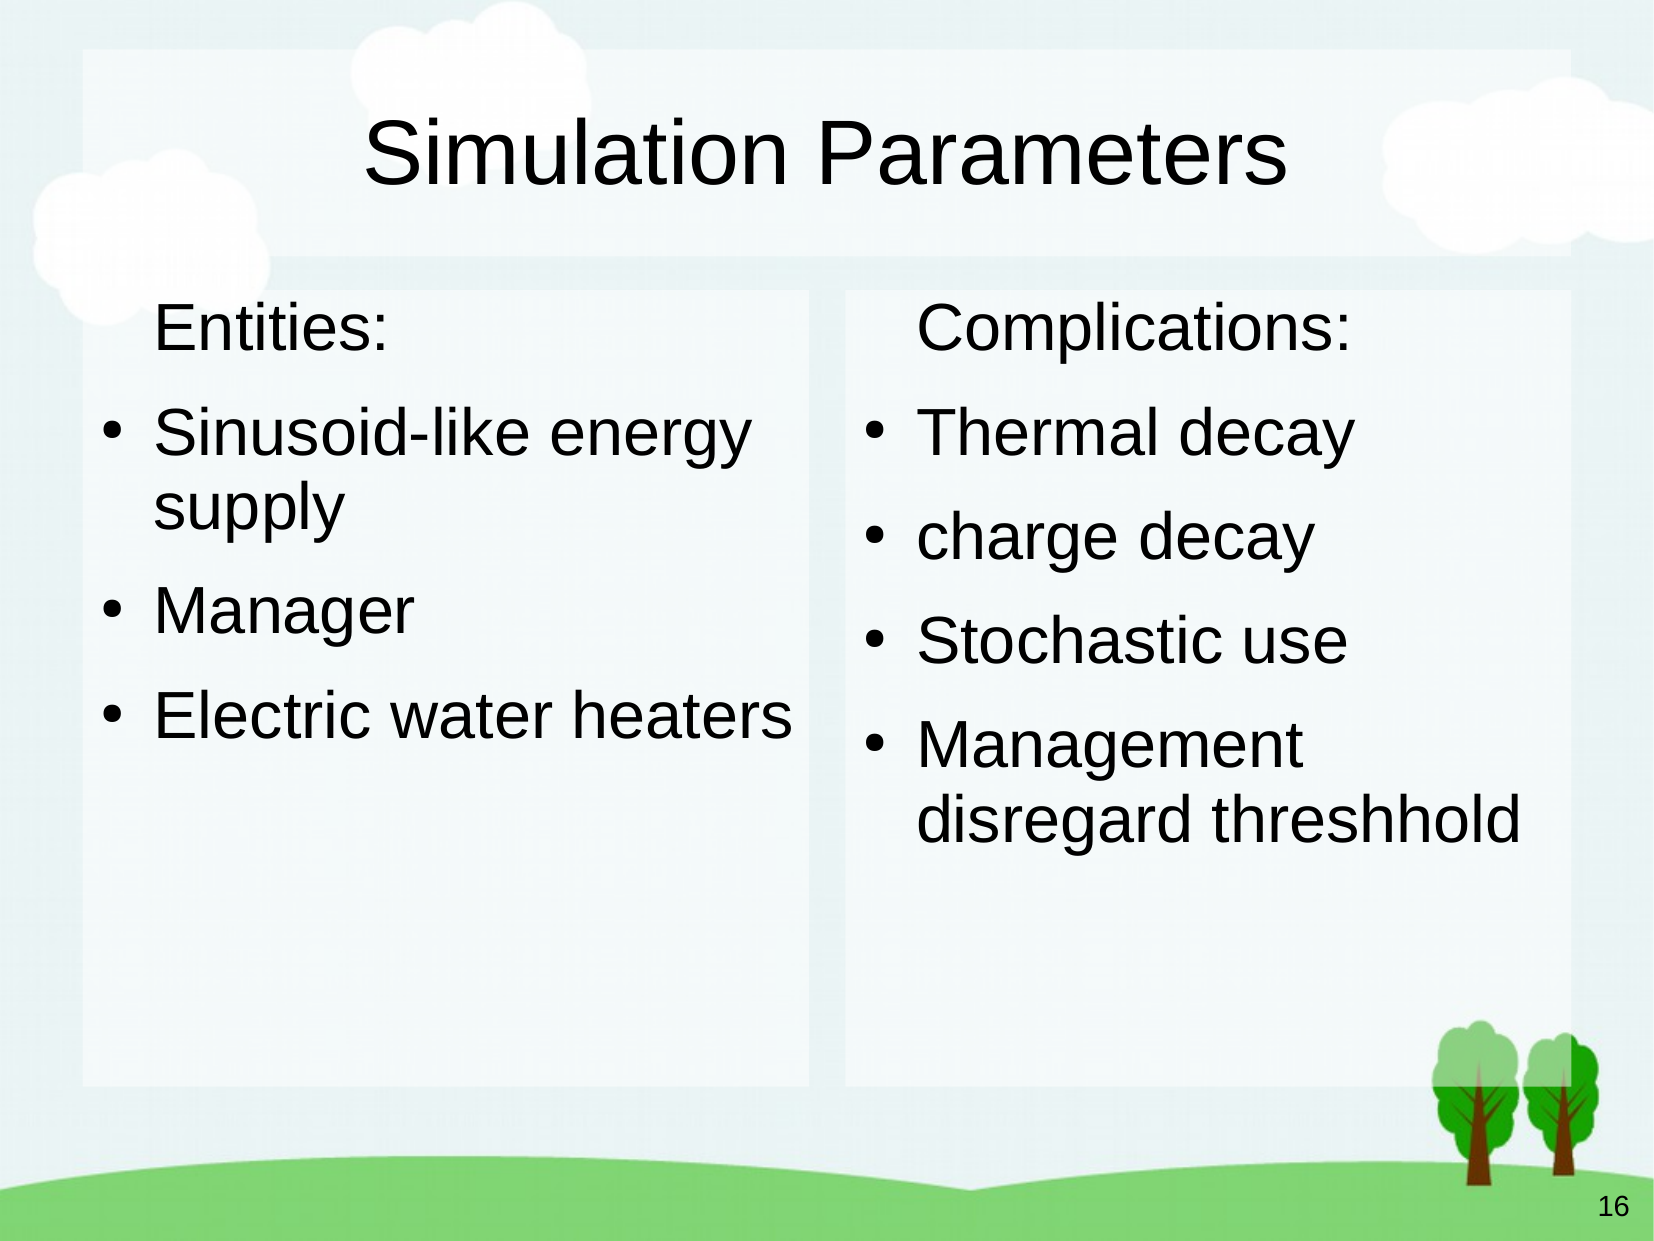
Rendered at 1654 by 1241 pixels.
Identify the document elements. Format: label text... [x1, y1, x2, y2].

picture [0, 0, 1654, 1241]
list Entities: Sinusoid-like energy supply Manager Electric water heaters [82, 290, 809, 1087]
title Simulation Parameters [82, 49, 1571, 257]
list Complications: Thermal decay charge decay Stochastic use Management disregard threshhold [845, 290, 1572, 1087]
